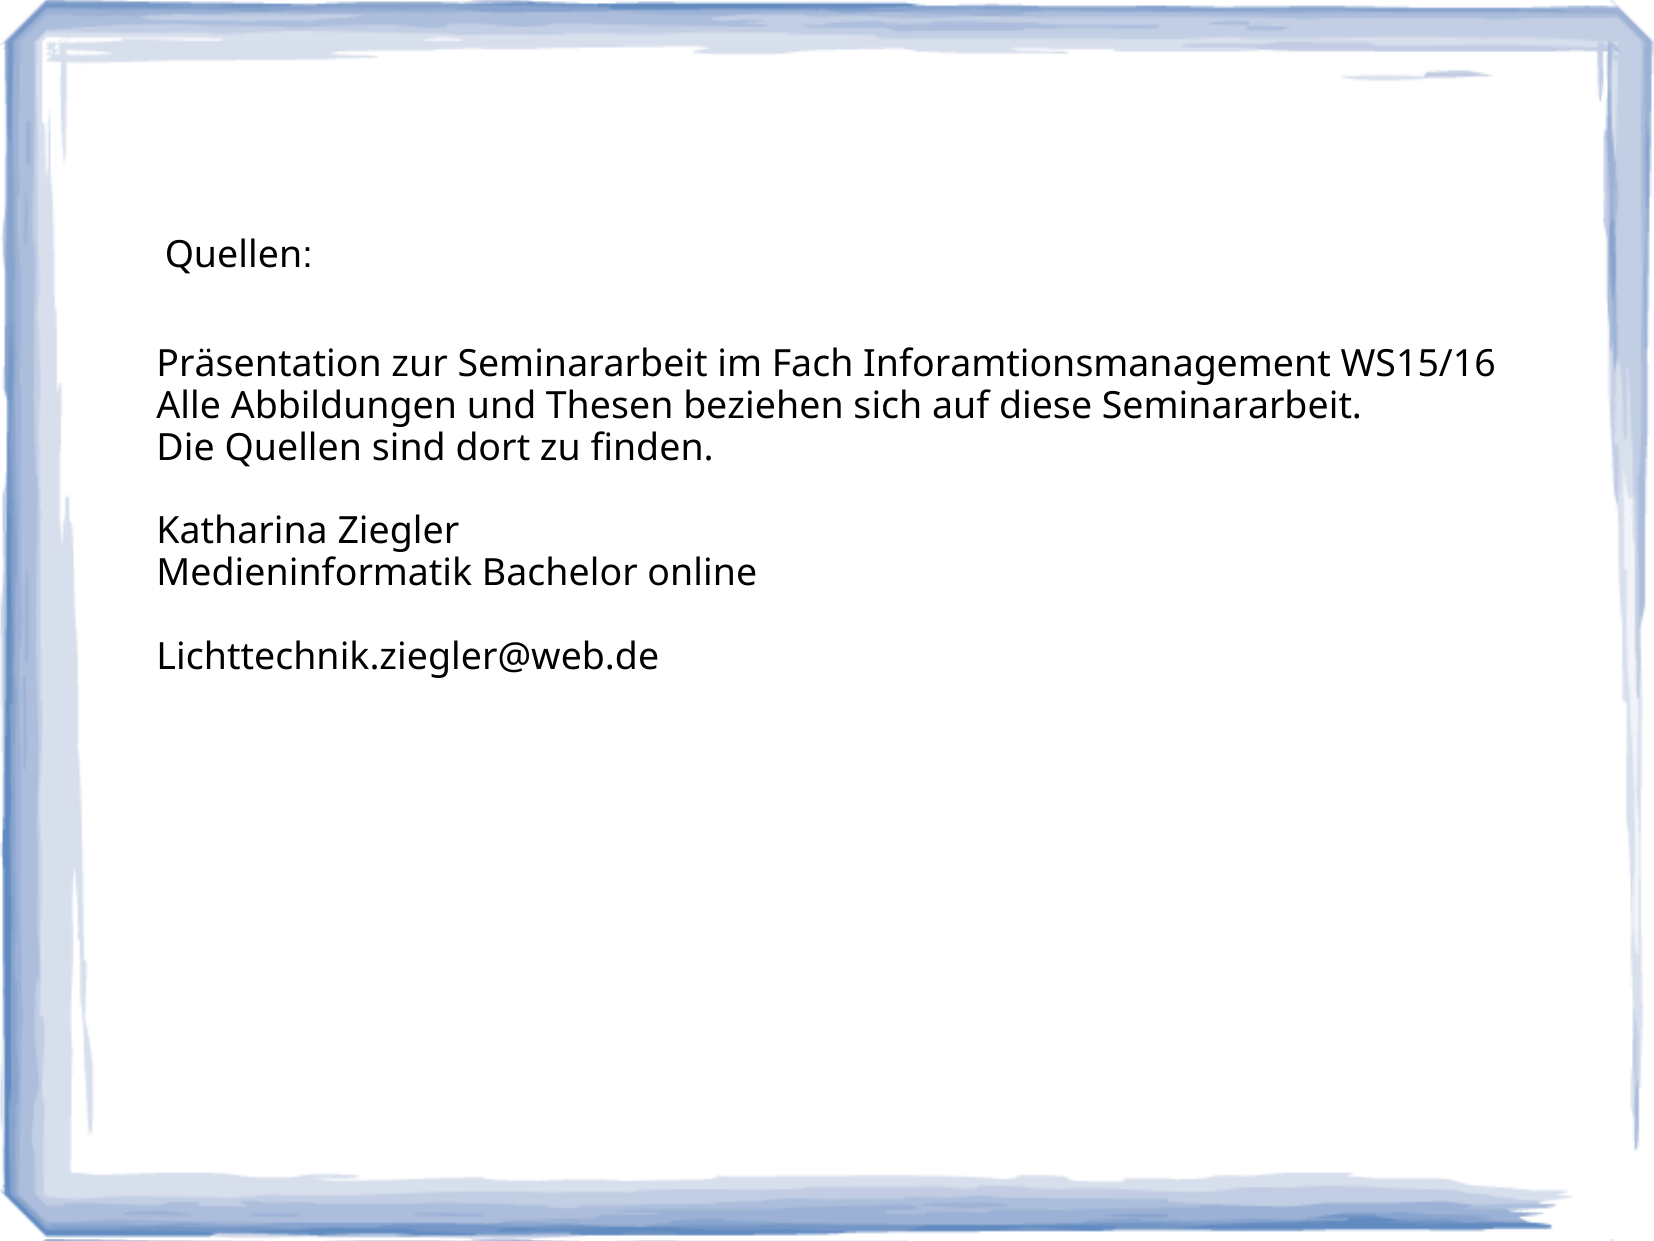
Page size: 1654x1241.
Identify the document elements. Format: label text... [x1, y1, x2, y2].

picture [0, 0, 1654, 1241]
text_box Quellen: [150, 226, 320, 284]
text_box Präsentation zur Seminararbeit im Fach Inforamtionsmanagement WS15/16 Alle Abbildungen und Thesen beziehen sich auf diese Seminararbeit. Die Quellen sind dort zu finden. Katharina Ziegler Medieninformatik Bachelor online Lichttechnik.ziegler@web.de [141, 335, 1439, 686]
